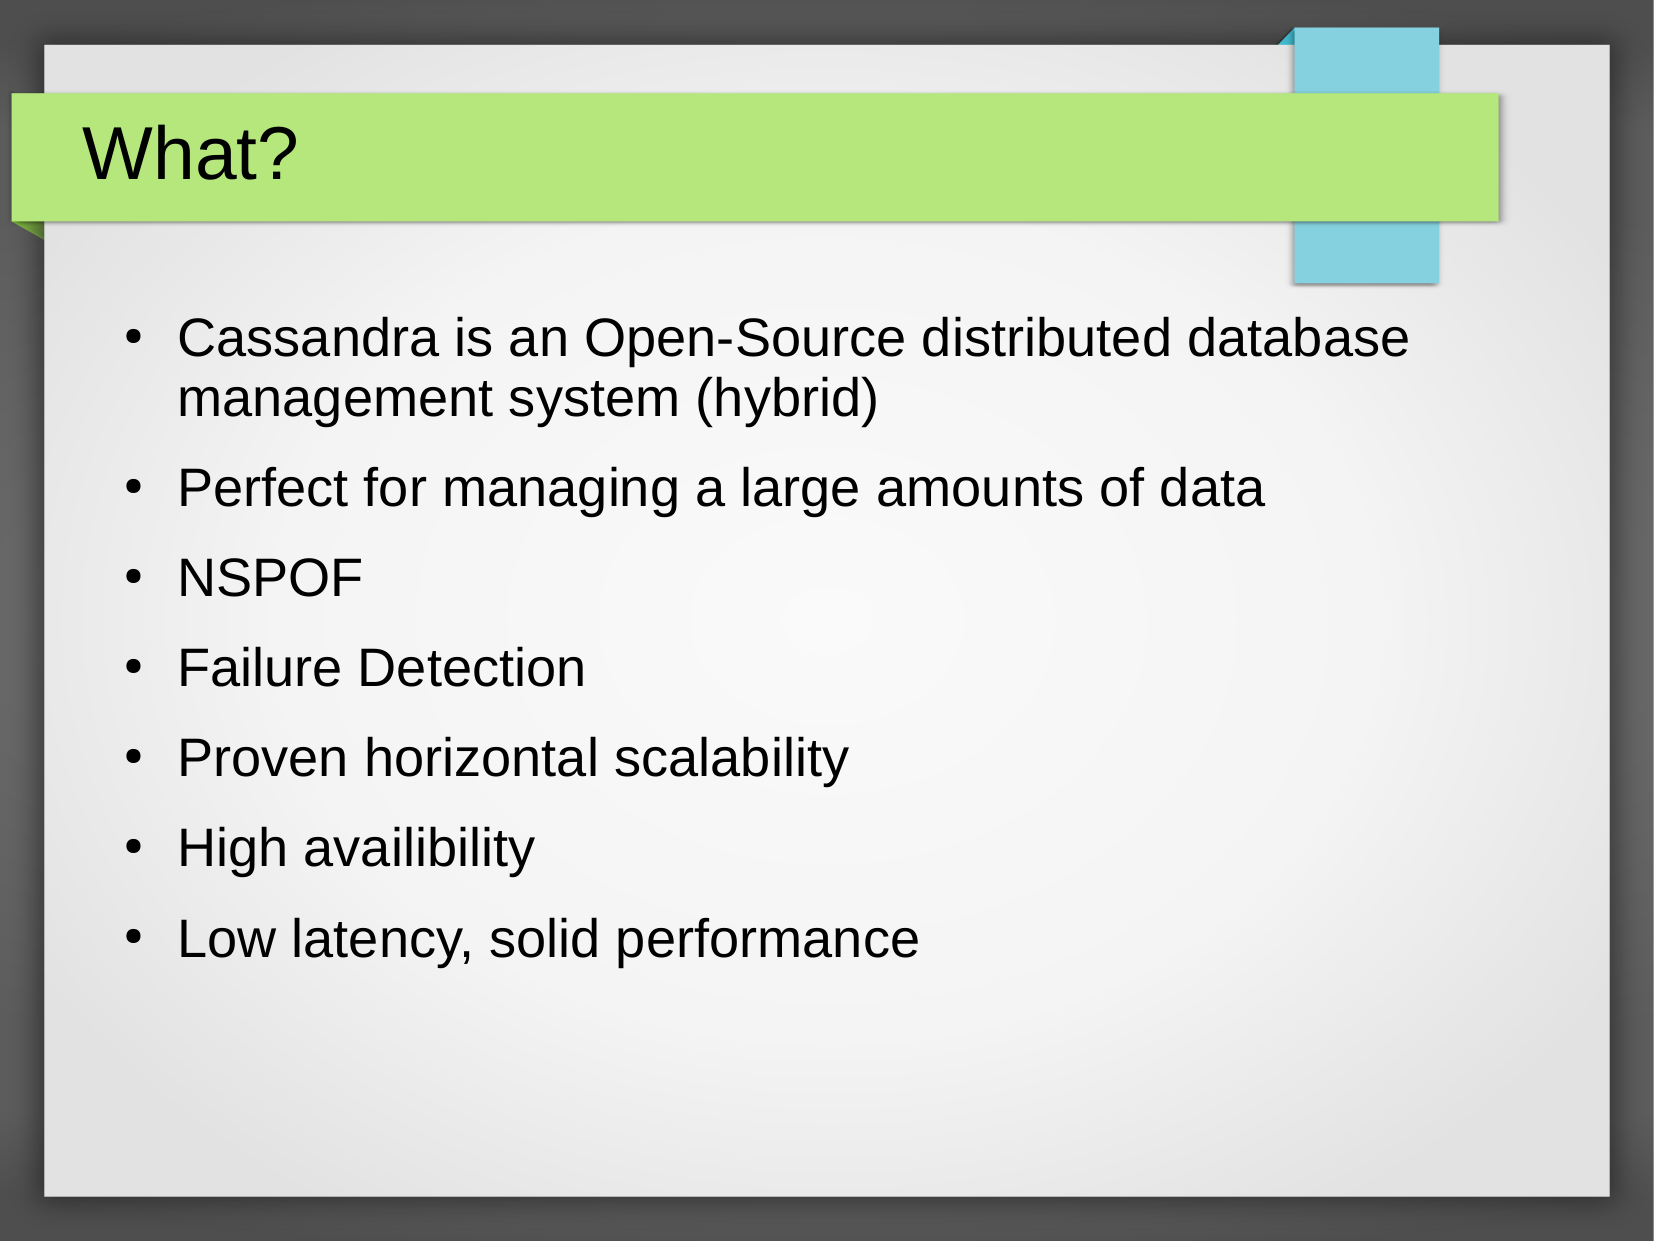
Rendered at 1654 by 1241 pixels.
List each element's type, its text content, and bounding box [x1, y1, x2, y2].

picture [0, 0, 1654, 1241]
title What? [82, 94, 1264, 213]
list Cassandra is an Open-Source distributed database management system (hybrid) Perfect for managing a large amounts of data NSPOF Failure Detection Proven horizontal scalability High availibility Low latency, solid performance [106, 307, 1595, 1027]
